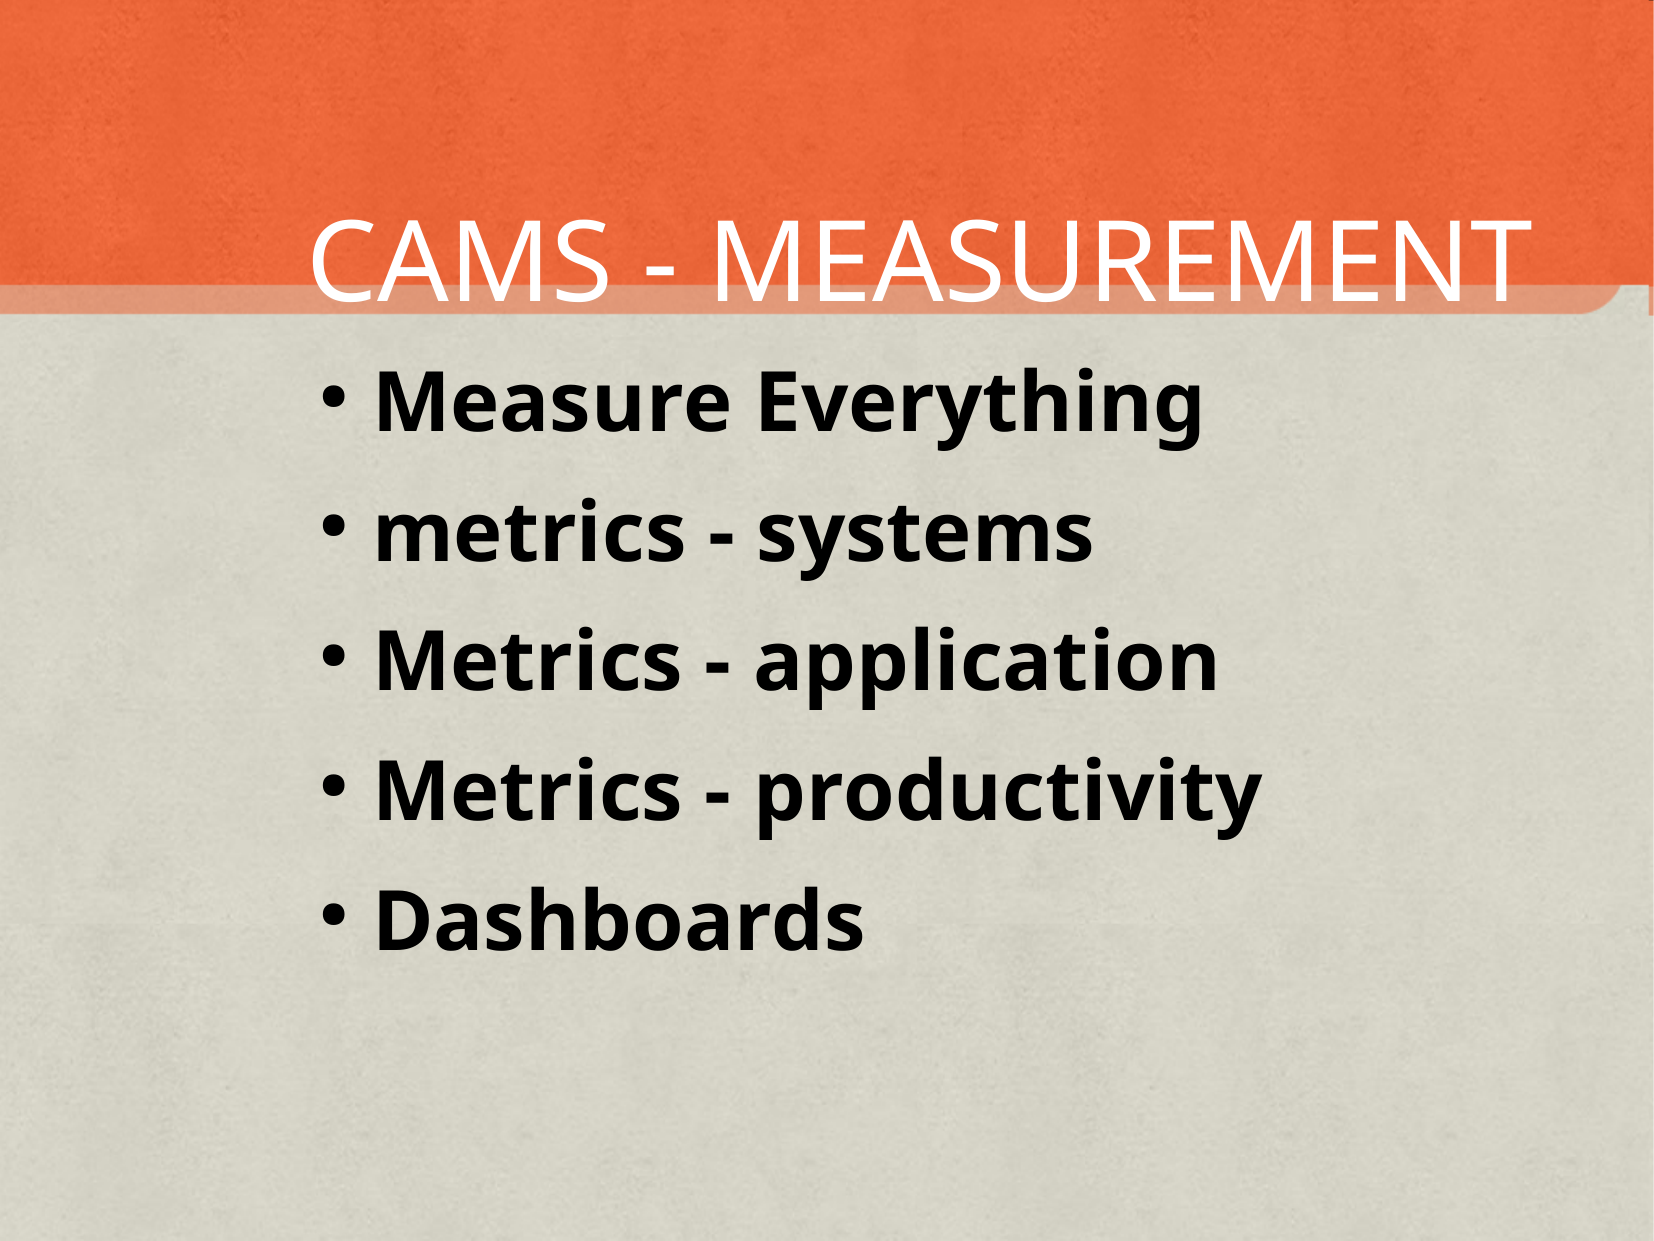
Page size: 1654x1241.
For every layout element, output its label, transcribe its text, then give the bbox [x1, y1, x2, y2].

picture [0, 0, 1654, 1241]
list Measure Everything metrics - systems Metrics - application Metrics - productivity Dashboards [301, 348, 1588, 1068]
title CAMS - MEASUREMENT [306, 189, 1654, 317]
